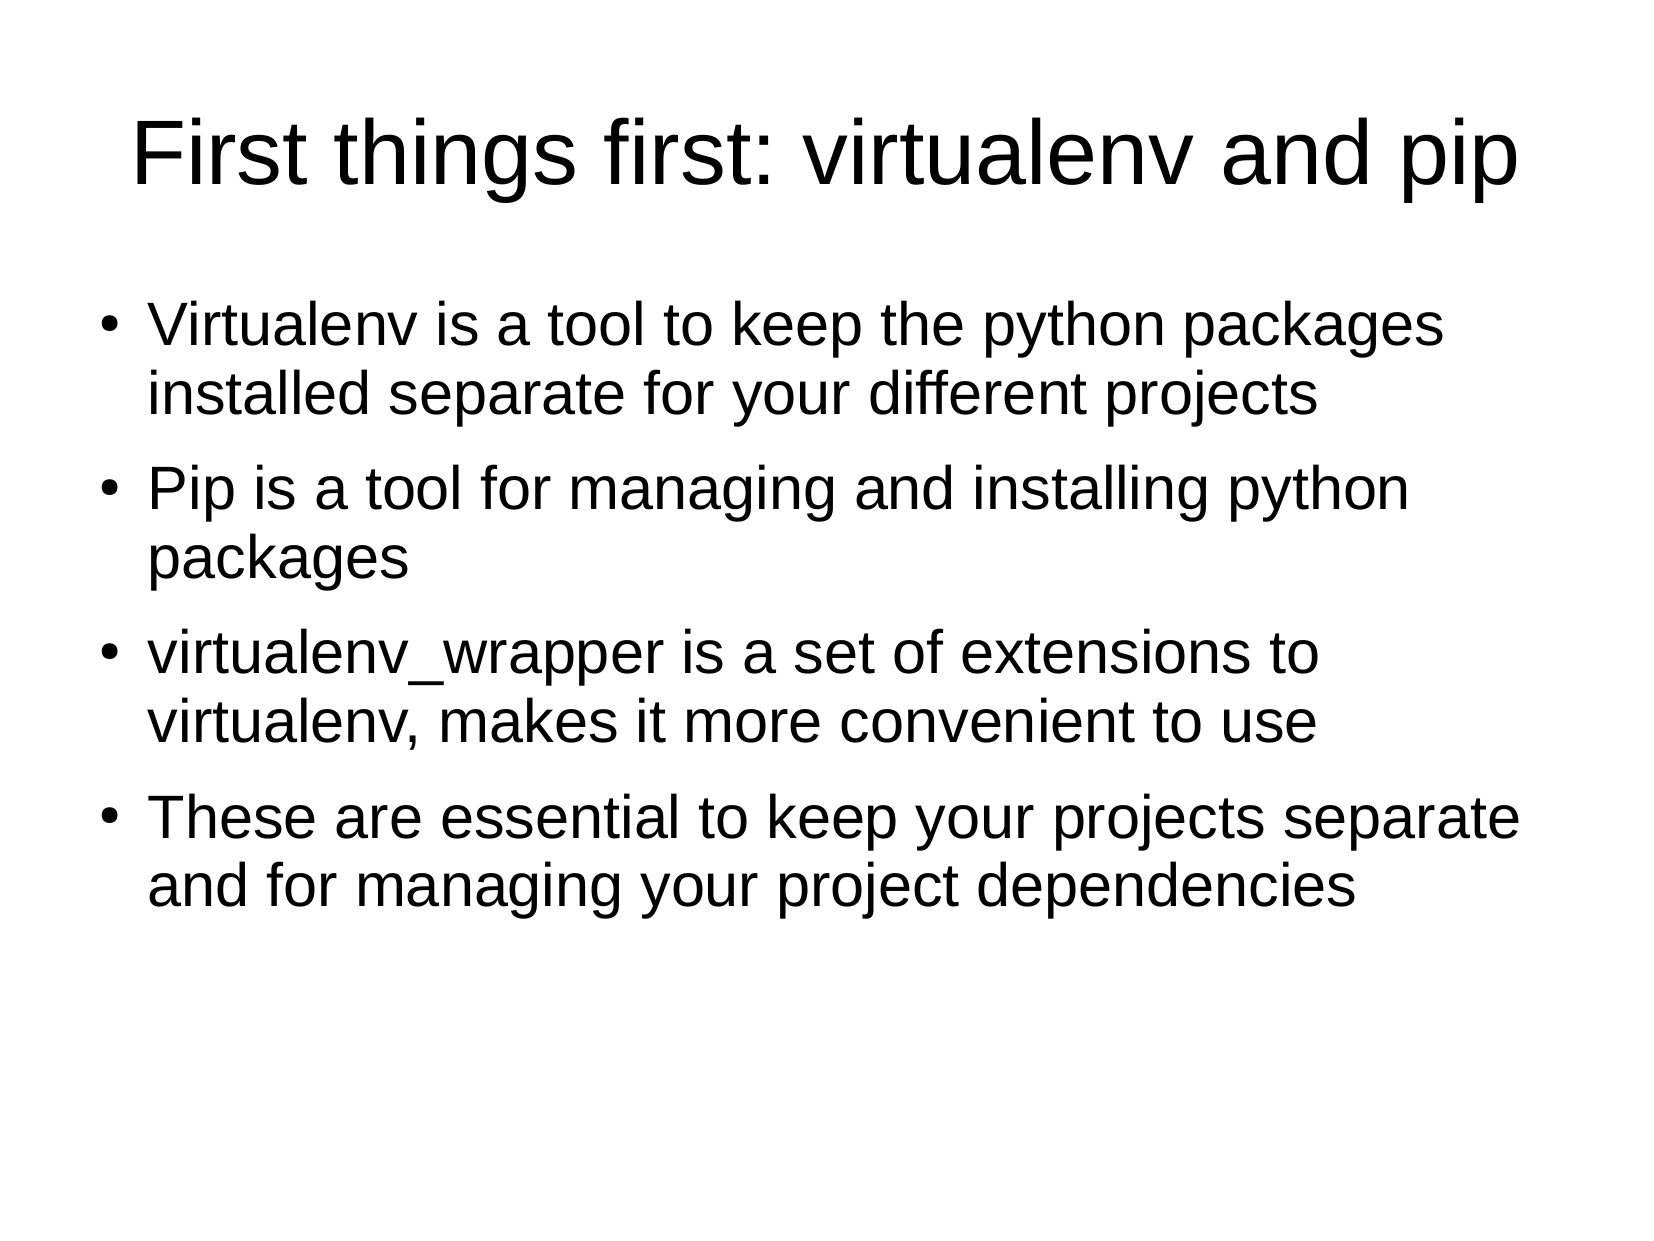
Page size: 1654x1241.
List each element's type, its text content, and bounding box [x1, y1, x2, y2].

title First things first: virtualenv and pip [82, 49, 1571, 257]
list Virtualenv is a tool to keep the python packages installed separate for your different projects Pip is a tool for managing and installing python packages virtualenv_wrapper is a set of extensions to virtualenv, makes it more convenient to use These are essential to keep your projects separate and for managing your project dependencies [82, 290, 1538, 1010]
